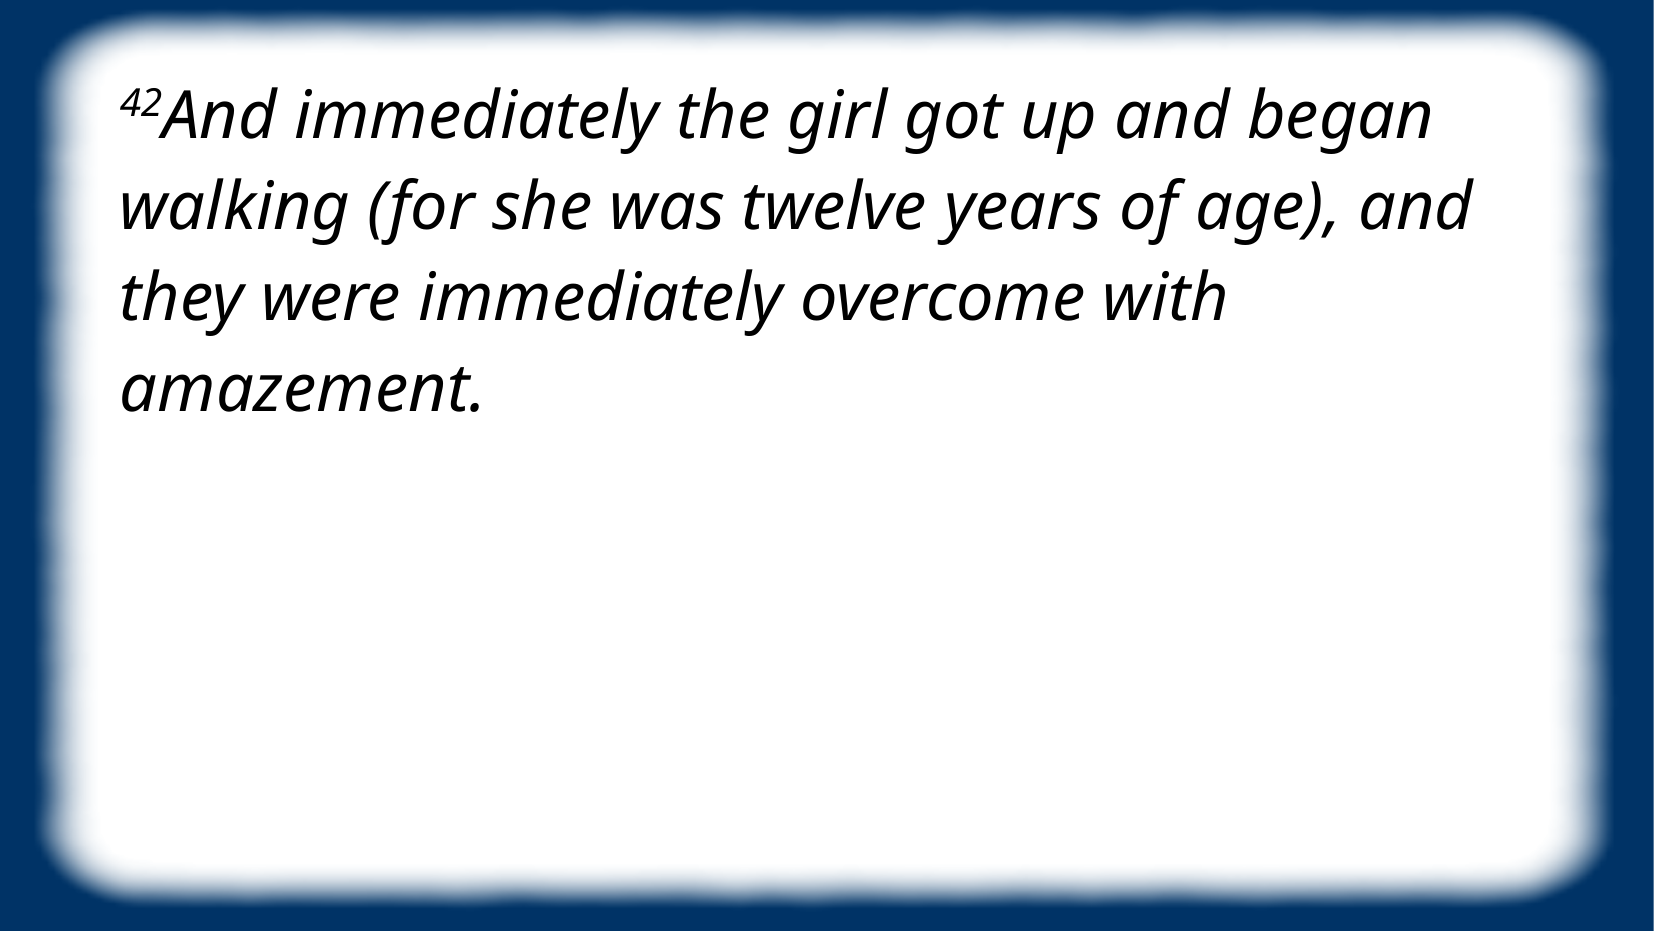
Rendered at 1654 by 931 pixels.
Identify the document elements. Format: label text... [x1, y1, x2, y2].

picture [0, 0, 1654, 931]
text_box 42And immediately the girl got up and began walking (for she was twelve years of age), and they were immediately overcome with amazement. [105, 60, 1546, 430]
